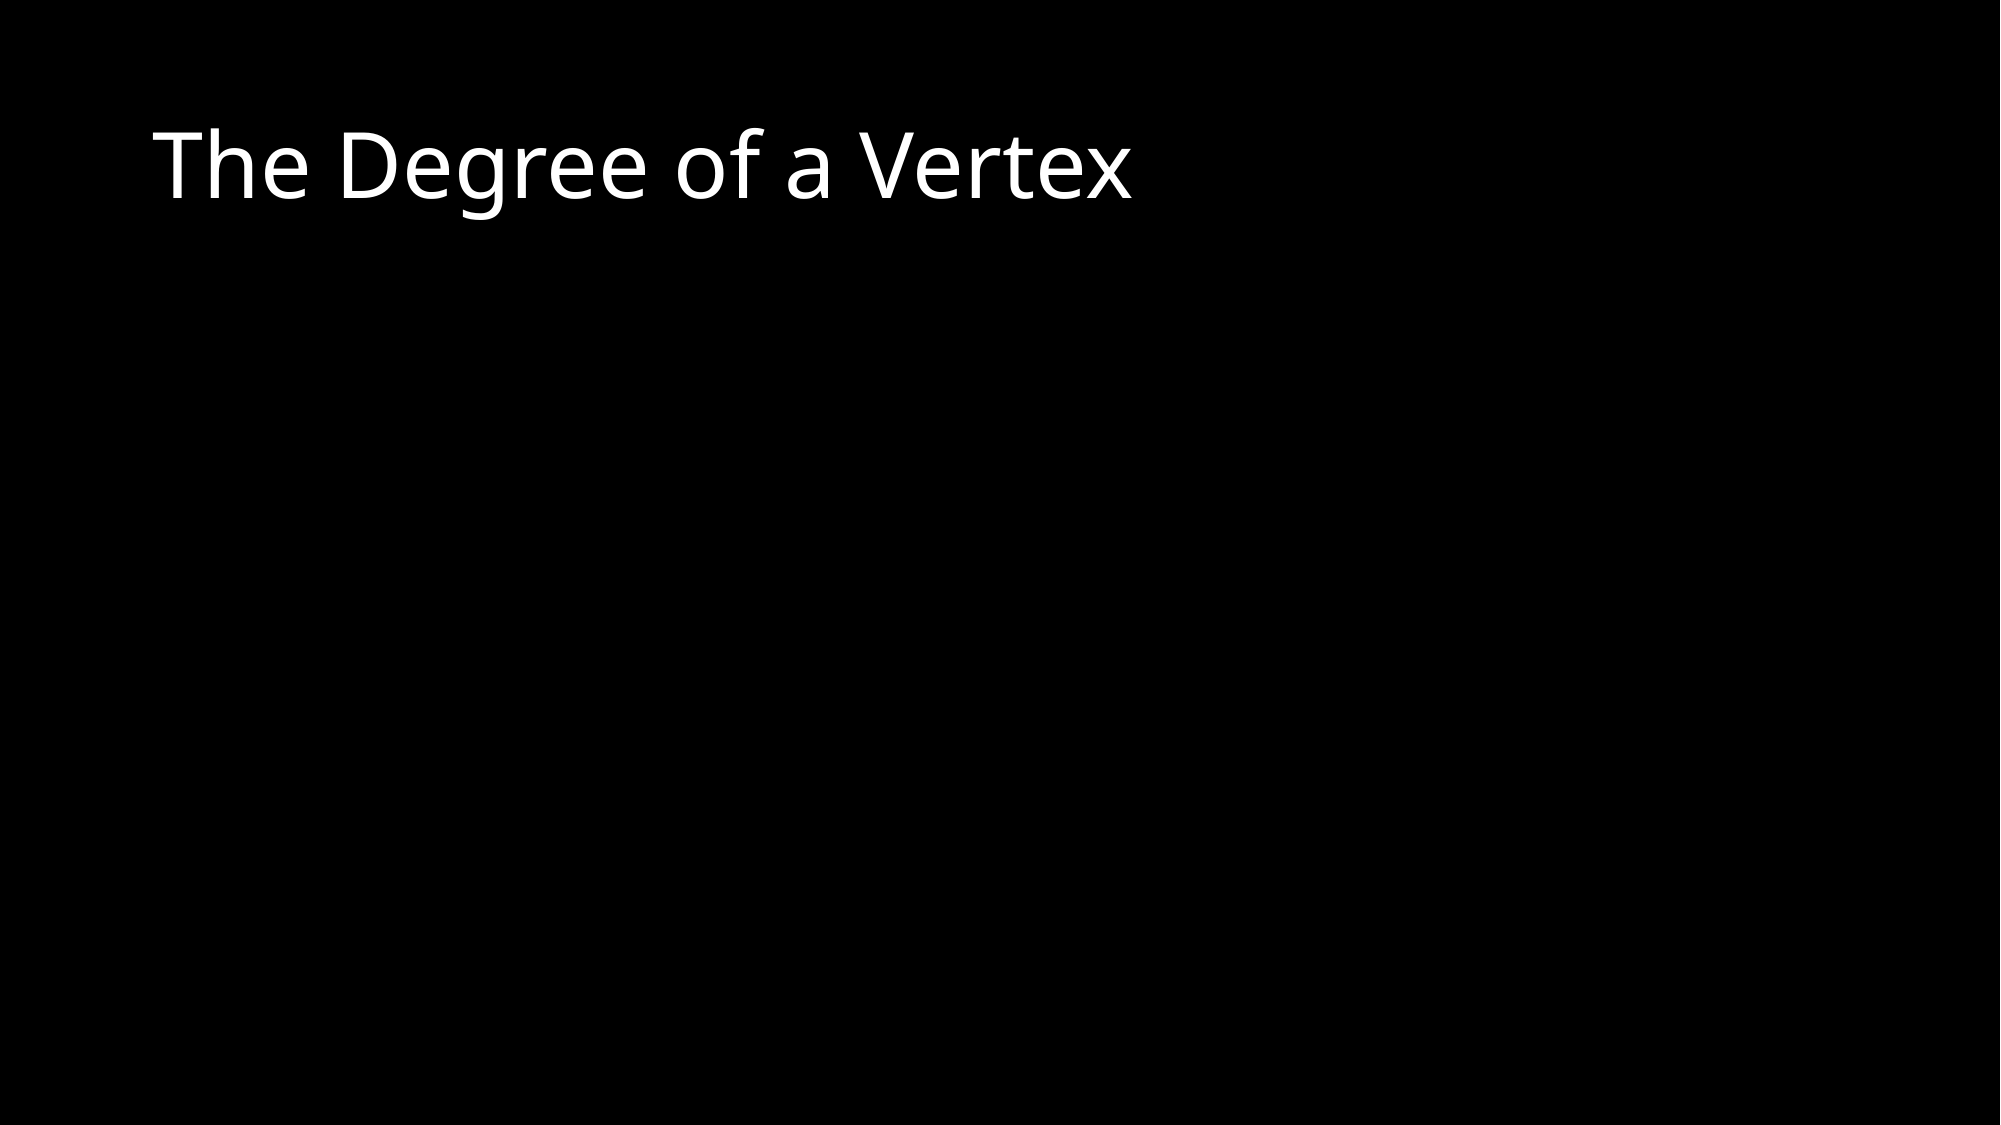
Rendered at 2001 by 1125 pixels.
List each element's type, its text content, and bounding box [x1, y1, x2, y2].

title The Degree of a Vertex [137, 59, 1863, 278]
